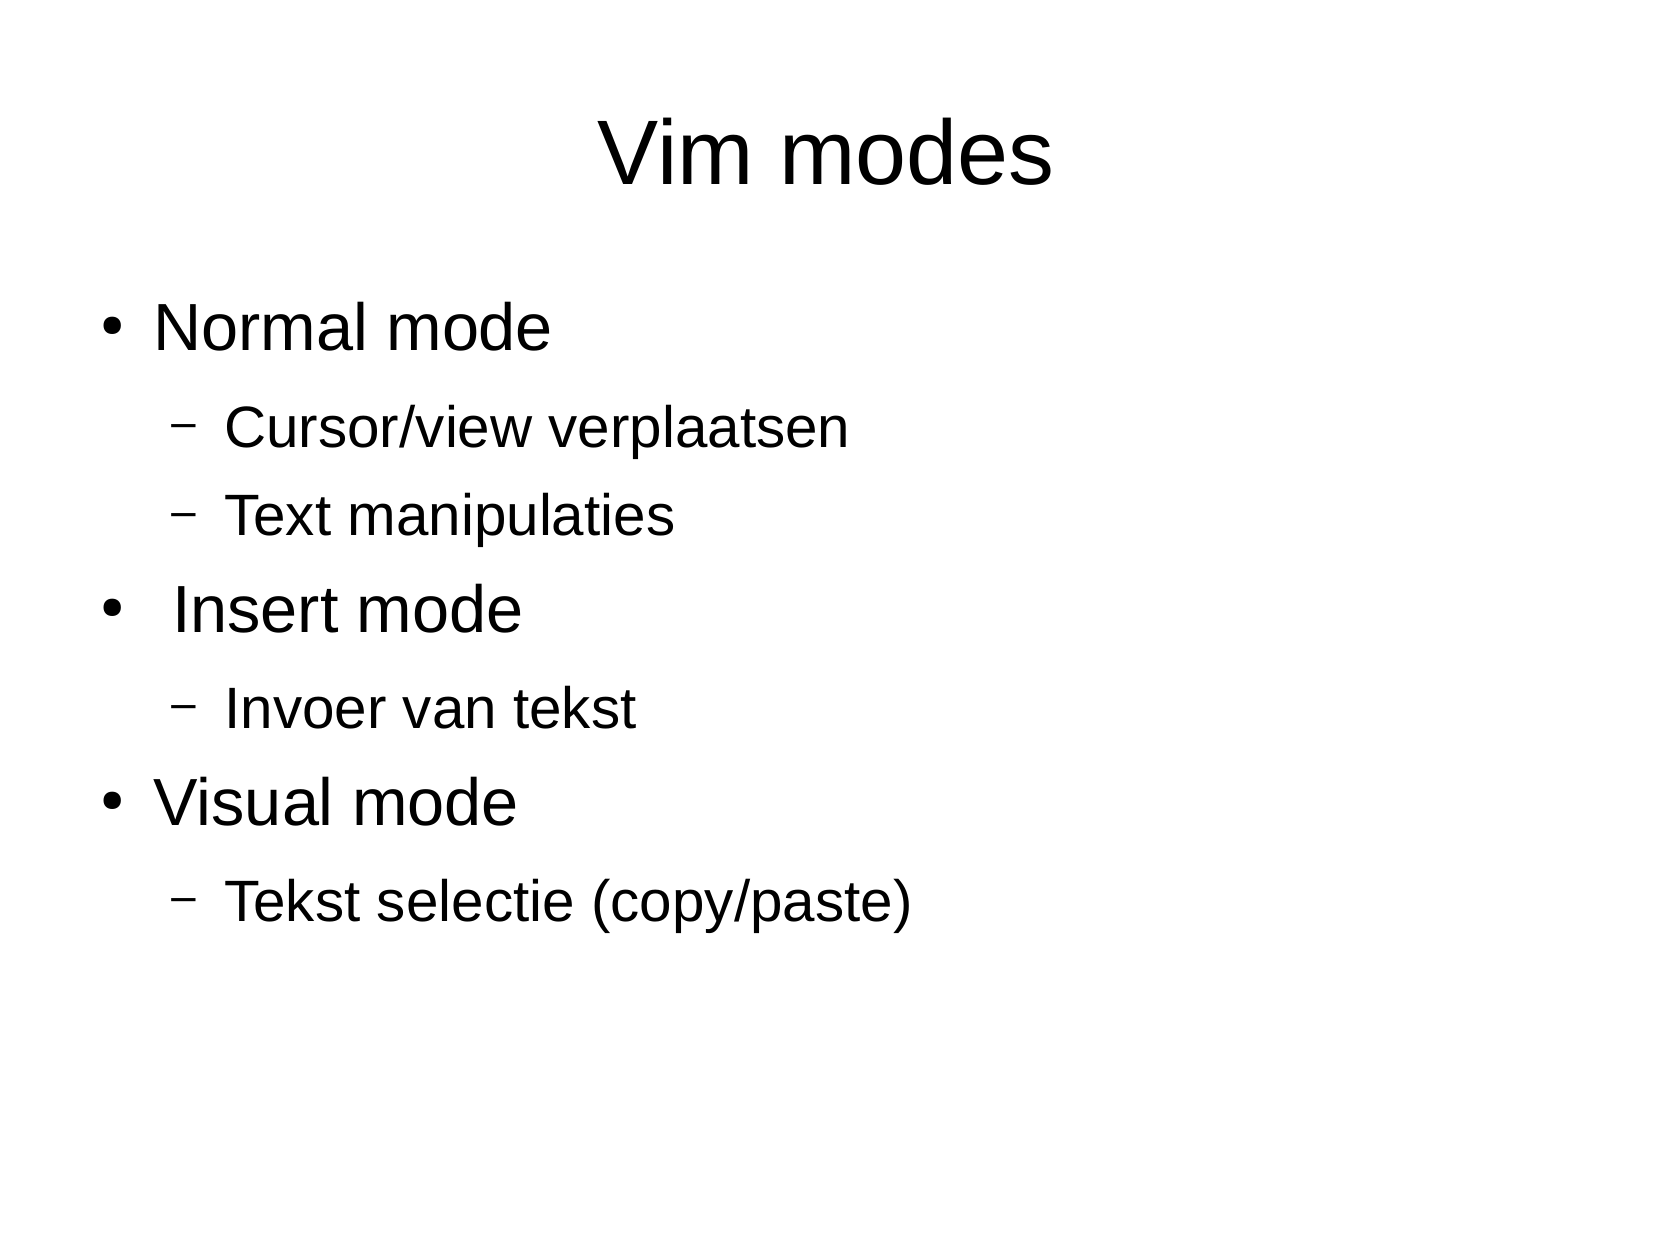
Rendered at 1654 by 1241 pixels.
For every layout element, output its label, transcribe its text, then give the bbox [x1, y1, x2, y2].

list Normal mode Cursor/view verplaatsen Text manipulaties Insert mode Invoer van tekst Visual mode Tekst selectie (copy/paste) [82, 290, 1538, 1010]
title Vim modes [82, 49, 1571, 257]
